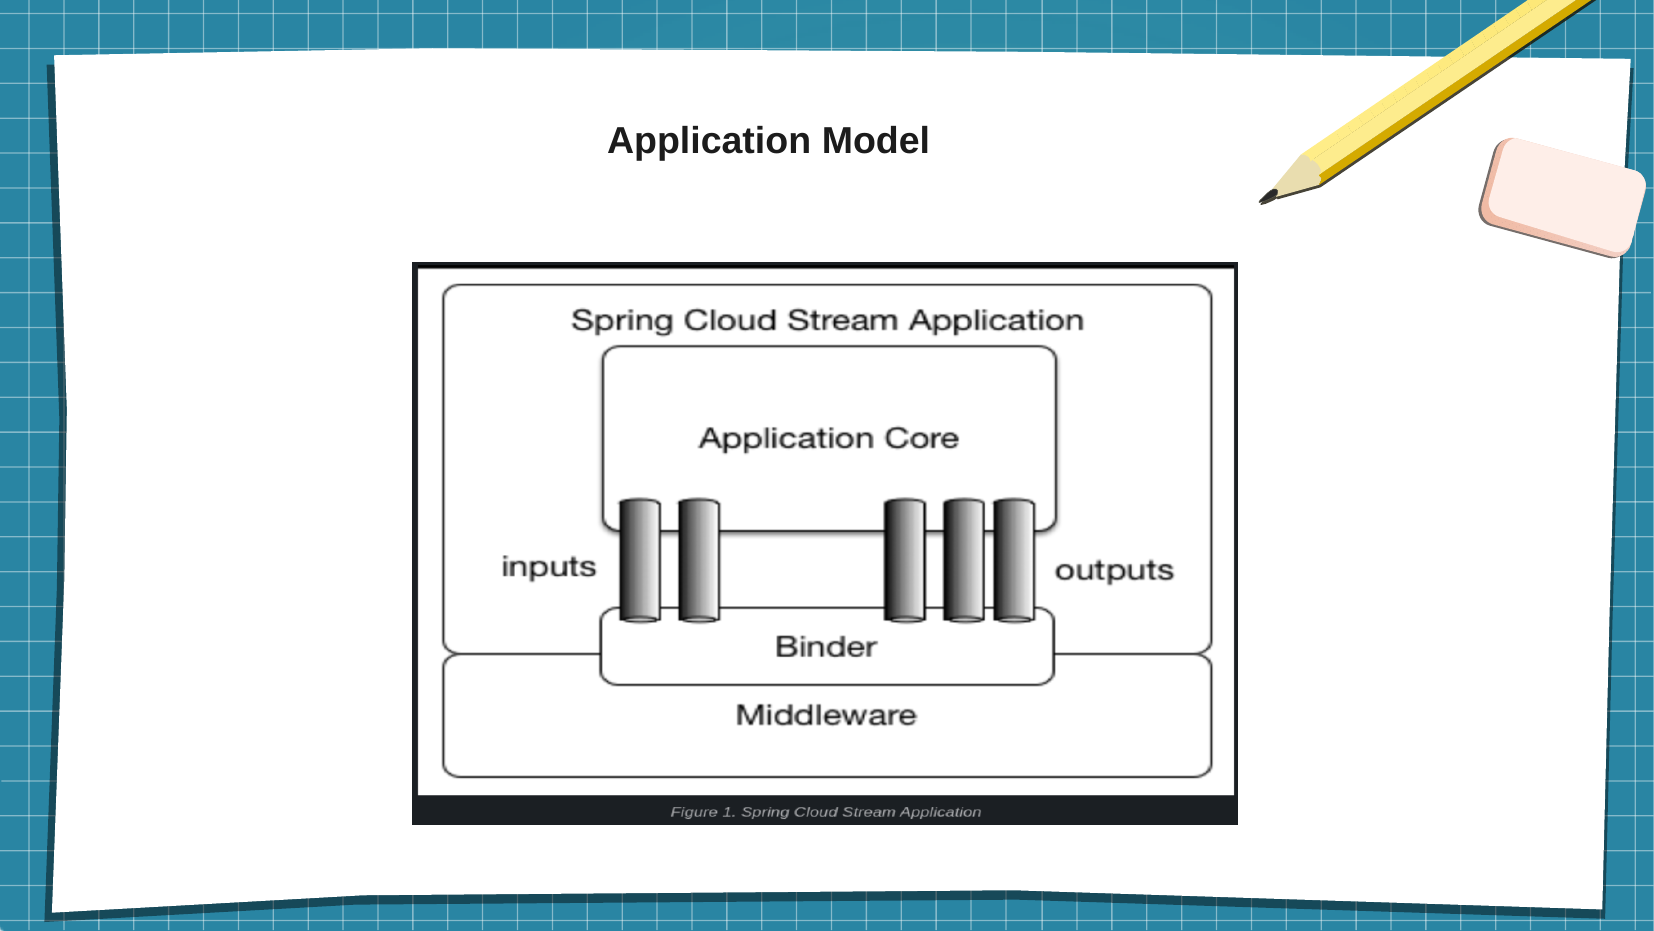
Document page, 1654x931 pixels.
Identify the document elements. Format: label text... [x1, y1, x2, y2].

picture [412, 262, 1238, 826]
text_box Application Model [337, 112, 1201, 227]
